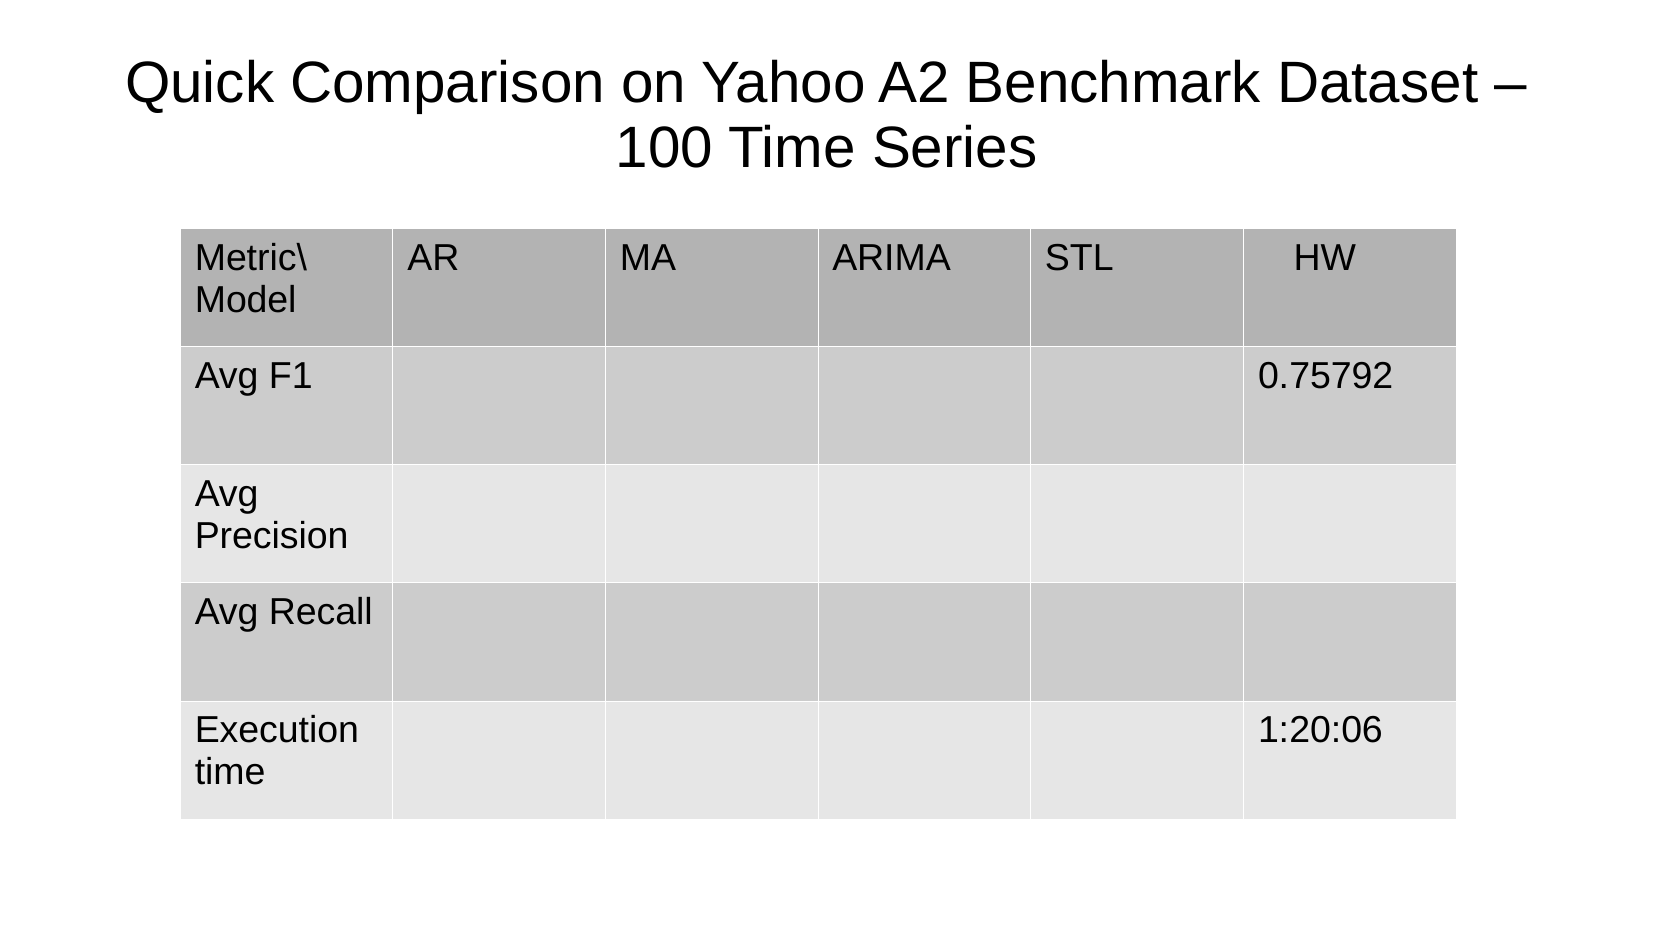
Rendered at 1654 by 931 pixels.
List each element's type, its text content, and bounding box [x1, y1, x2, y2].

table_cell [1031, 583, 1243, 701]
table_cell [819, 465, 1030, 582]
table_cell [819, 583, 1030, 701]
title Quick Comparison on Yahoo A2 Benchmark Dataset – 100 Time Series [82, 36, 1571, 193]
table_header MA [606, 229, 818, 346]
table_cell [393, 347, 605, 464]
table_cell [606, 702, 818, 819]
table_cell [819, 347, 1030, 464]
table_cell 1:20:06 [1244, 702, 1456, 819]
table_cell [1031, 347, 1243, 464]
table_cell [393, 465, 605, 582]
table_cell [1031, 702, 1243, 819]
table_header ARIMA [819, 229, 1030, 346]
table_header Metric\Model [181, 229, 392, 346]
table_cell [606, 583, 818, 701]
table_cell 0.75792 [1244, 347, 1456, 464]
table_cell [606, 347, 818, 464]
table_header HW [1244, 229, 1456, 346]
table_cell [1244, 583, 1456, 701]
table_header STL [1031, 229, 1243, 346]
table_cell [819, 702, 1030, 819]
table_cell Avg Recall [181, 583, 392, 701]
table_cell [606, 465, 818, 582]
table_cell [393, 702, 605, 819]
table_header AR [393, 229, 605, 346]
table_cell [1031, 465, 1243, 582]
table_cell [393, 583, 605, 701]
table_cell Execution time [181, 702, 392, 819]
table_cell [1244, 465, 1456, 582]
table_cell Avg Precision [181, 465, 392, 582]
table_cell Avg F1 [181, 347, 392, 464]
